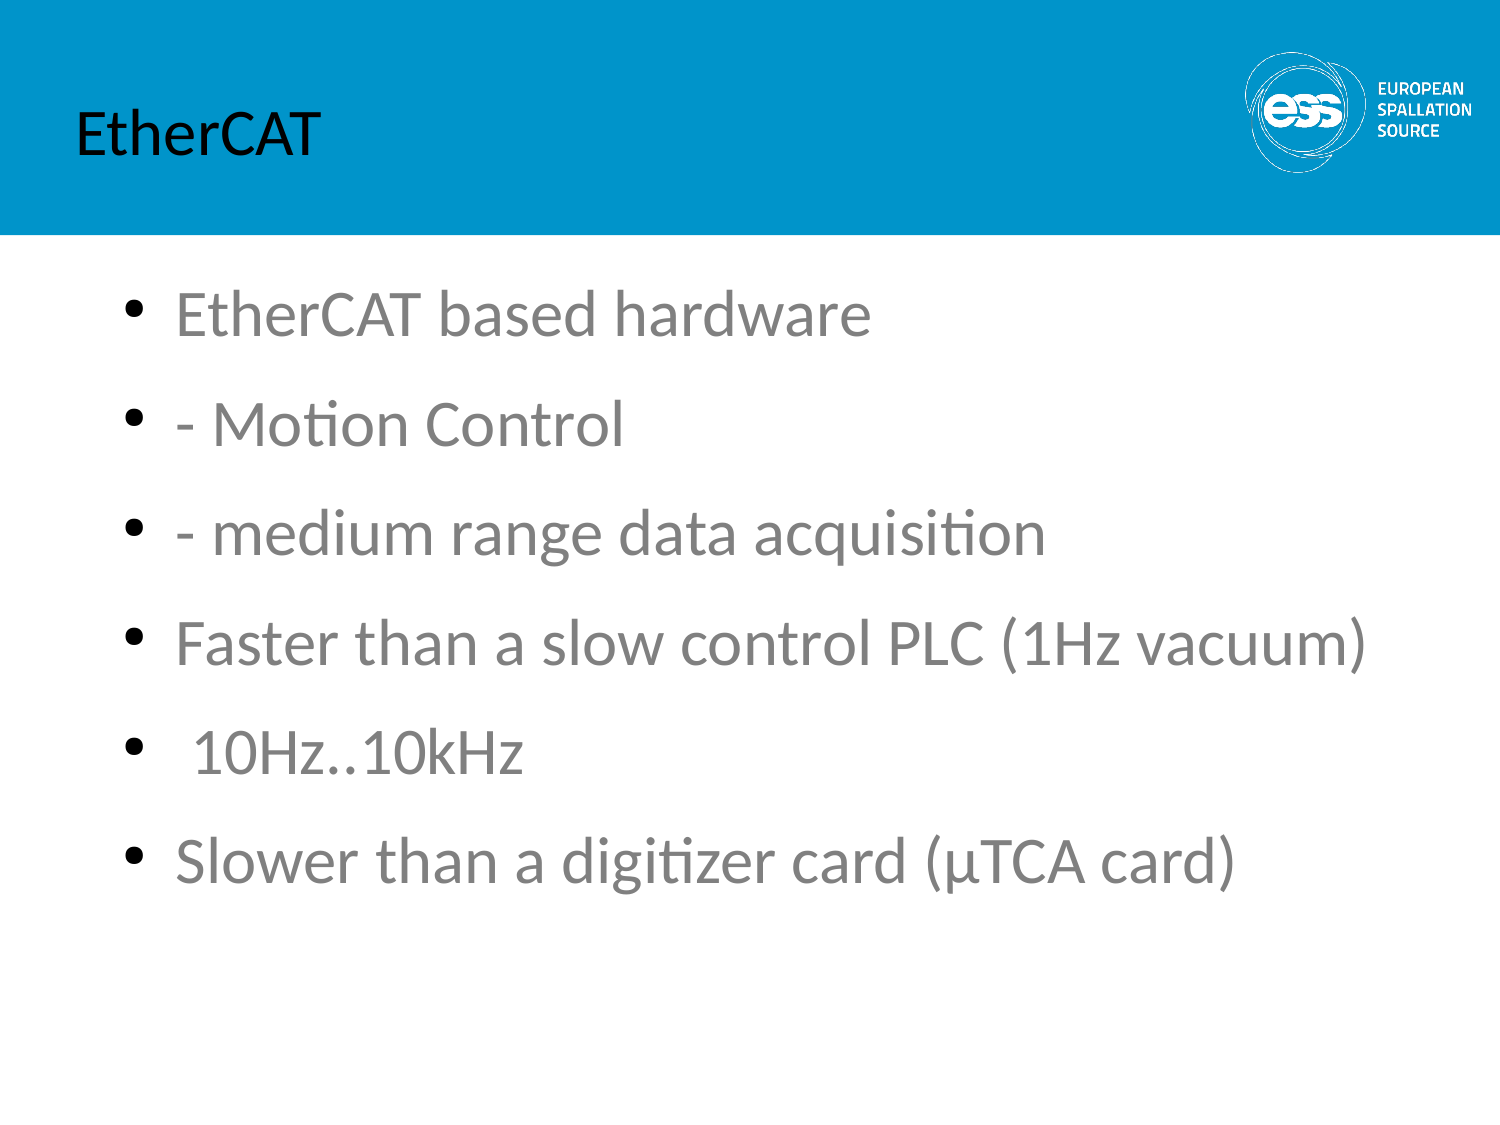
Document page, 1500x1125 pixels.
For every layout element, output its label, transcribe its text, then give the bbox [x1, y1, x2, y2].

picture [1389, 104, 1393, 115]
list EtherCAT based hardware - Motion Control - medium range data acquisition Faster than a slow control PLC (1Hz vacuum) 10Hz..10kHz Slower than a digitizer card (µTCA card) [90, 262, 1441, 1005]
picture [1379, 83, 1385, 94]
picture [1264, 94, 1342, 127]
picture [1400, 83, 1407, 94]
picture [1436, 104, 1444, 115]
picture [1418, 104, 1423, 115]
picture [1454, 83, 1458, 94]
picture [1423, 83, 1430, 94]
picture [1443, 86, 1450, 93]
picture [1409, 104, 1415, 115]
picture [1432, 125, 1438, 136]
picture [1422, 125, 1428, 134]
picture [1398, 109, 1406, 115]
title EtherCAT [75, 45, 1247, 233]
